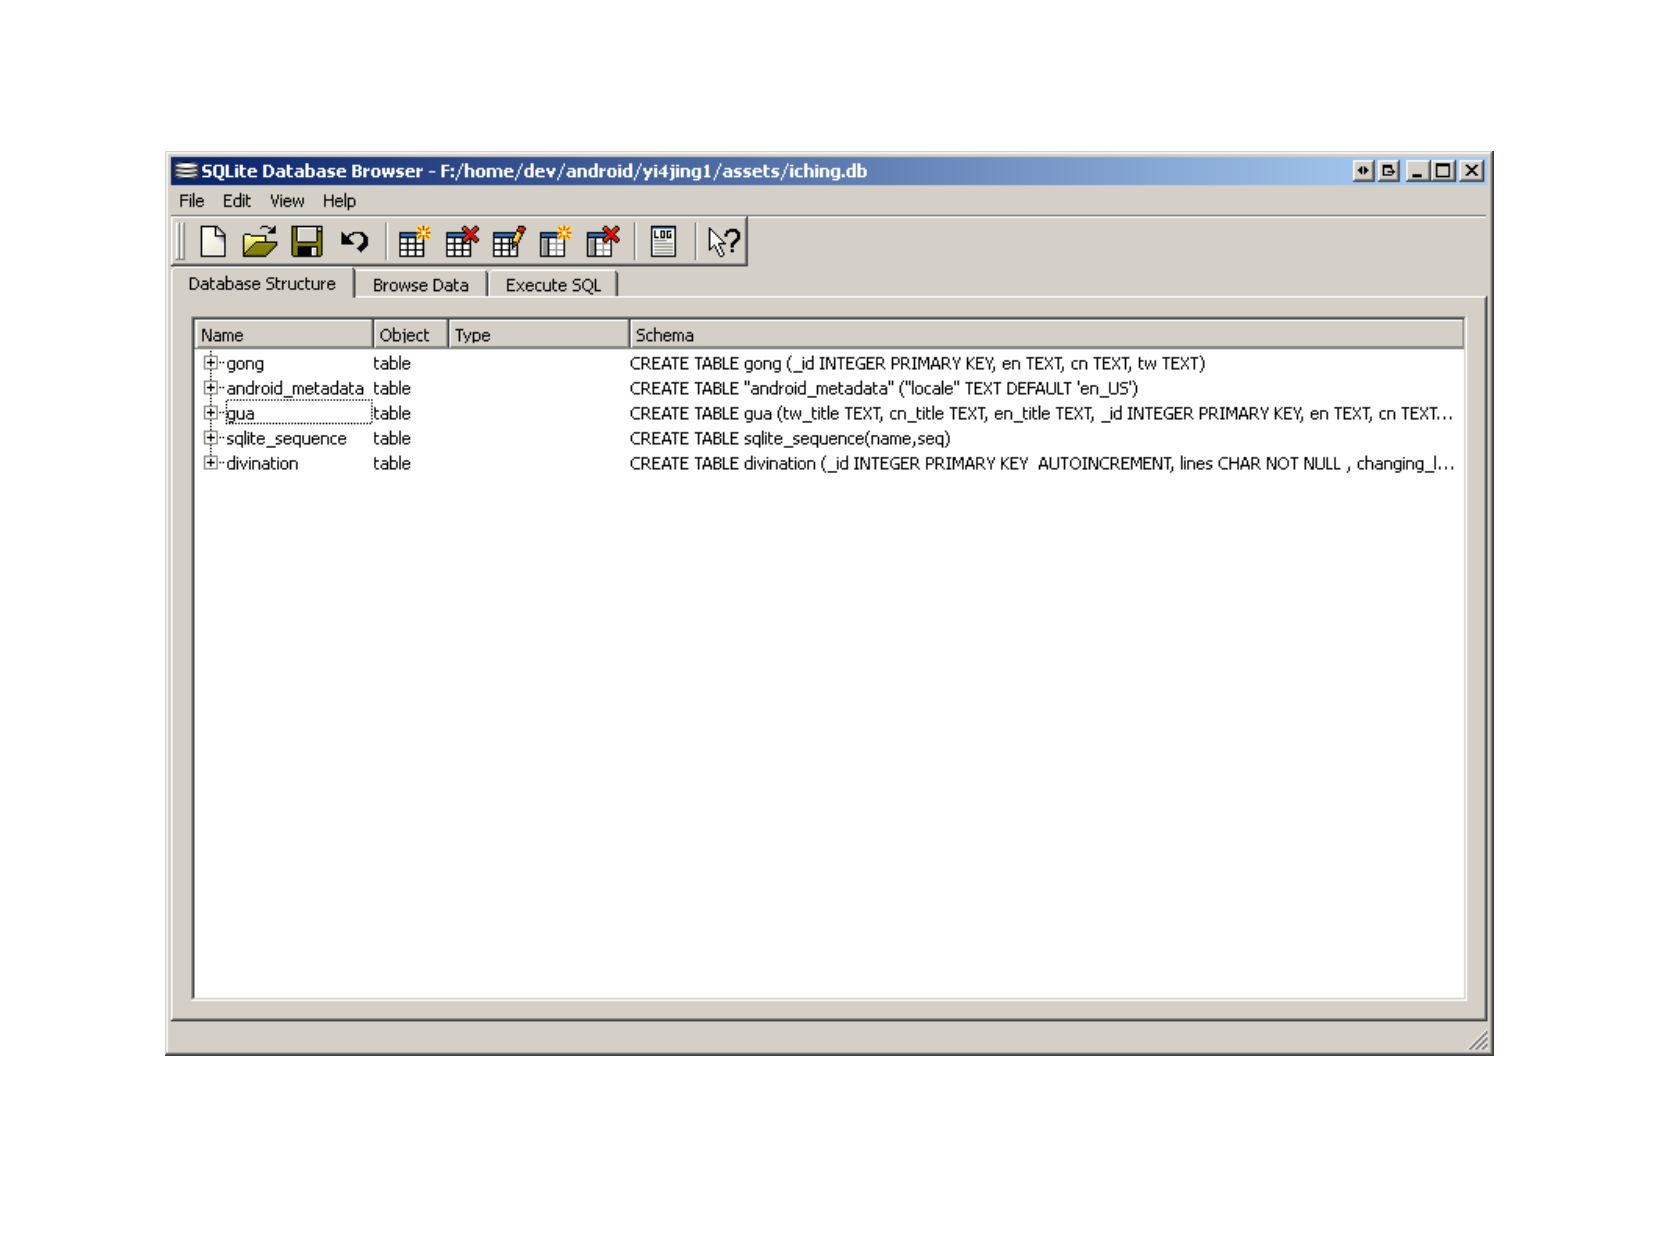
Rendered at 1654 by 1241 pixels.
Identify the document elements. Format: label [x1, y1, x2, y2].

picture [165, 151, 1494, 1056]
